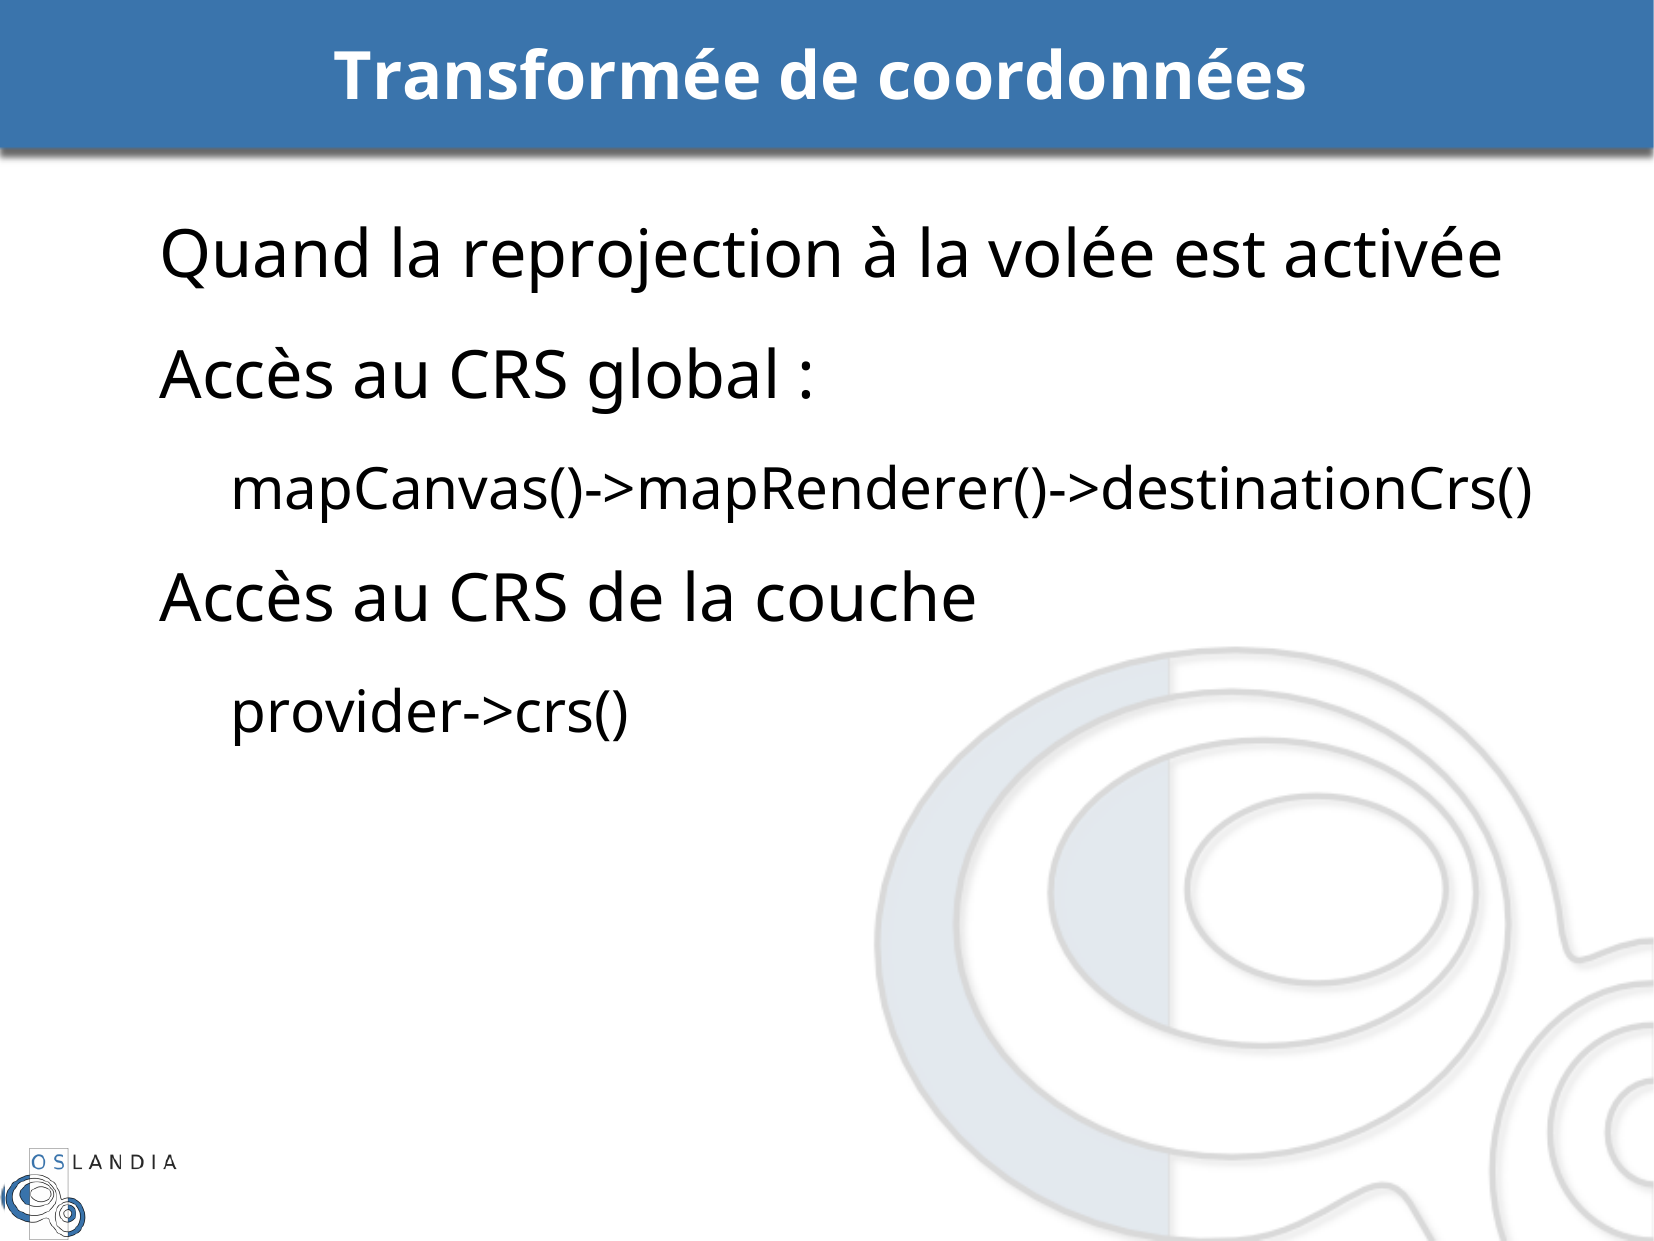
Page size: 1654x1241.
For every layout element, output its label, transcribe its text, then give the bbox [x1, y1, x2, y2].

picture [0, 0, 1654, 1241]
list Quand la reprojection à la volée est activée Accès au CRS global : mapCanvas()->mapRenderer()->destinationCrs() Accès au CRS de la couche provider->crs() [82, 290, 1571, 1109]
title Transformée de coordonnées [76, 0, 1565, 148]
